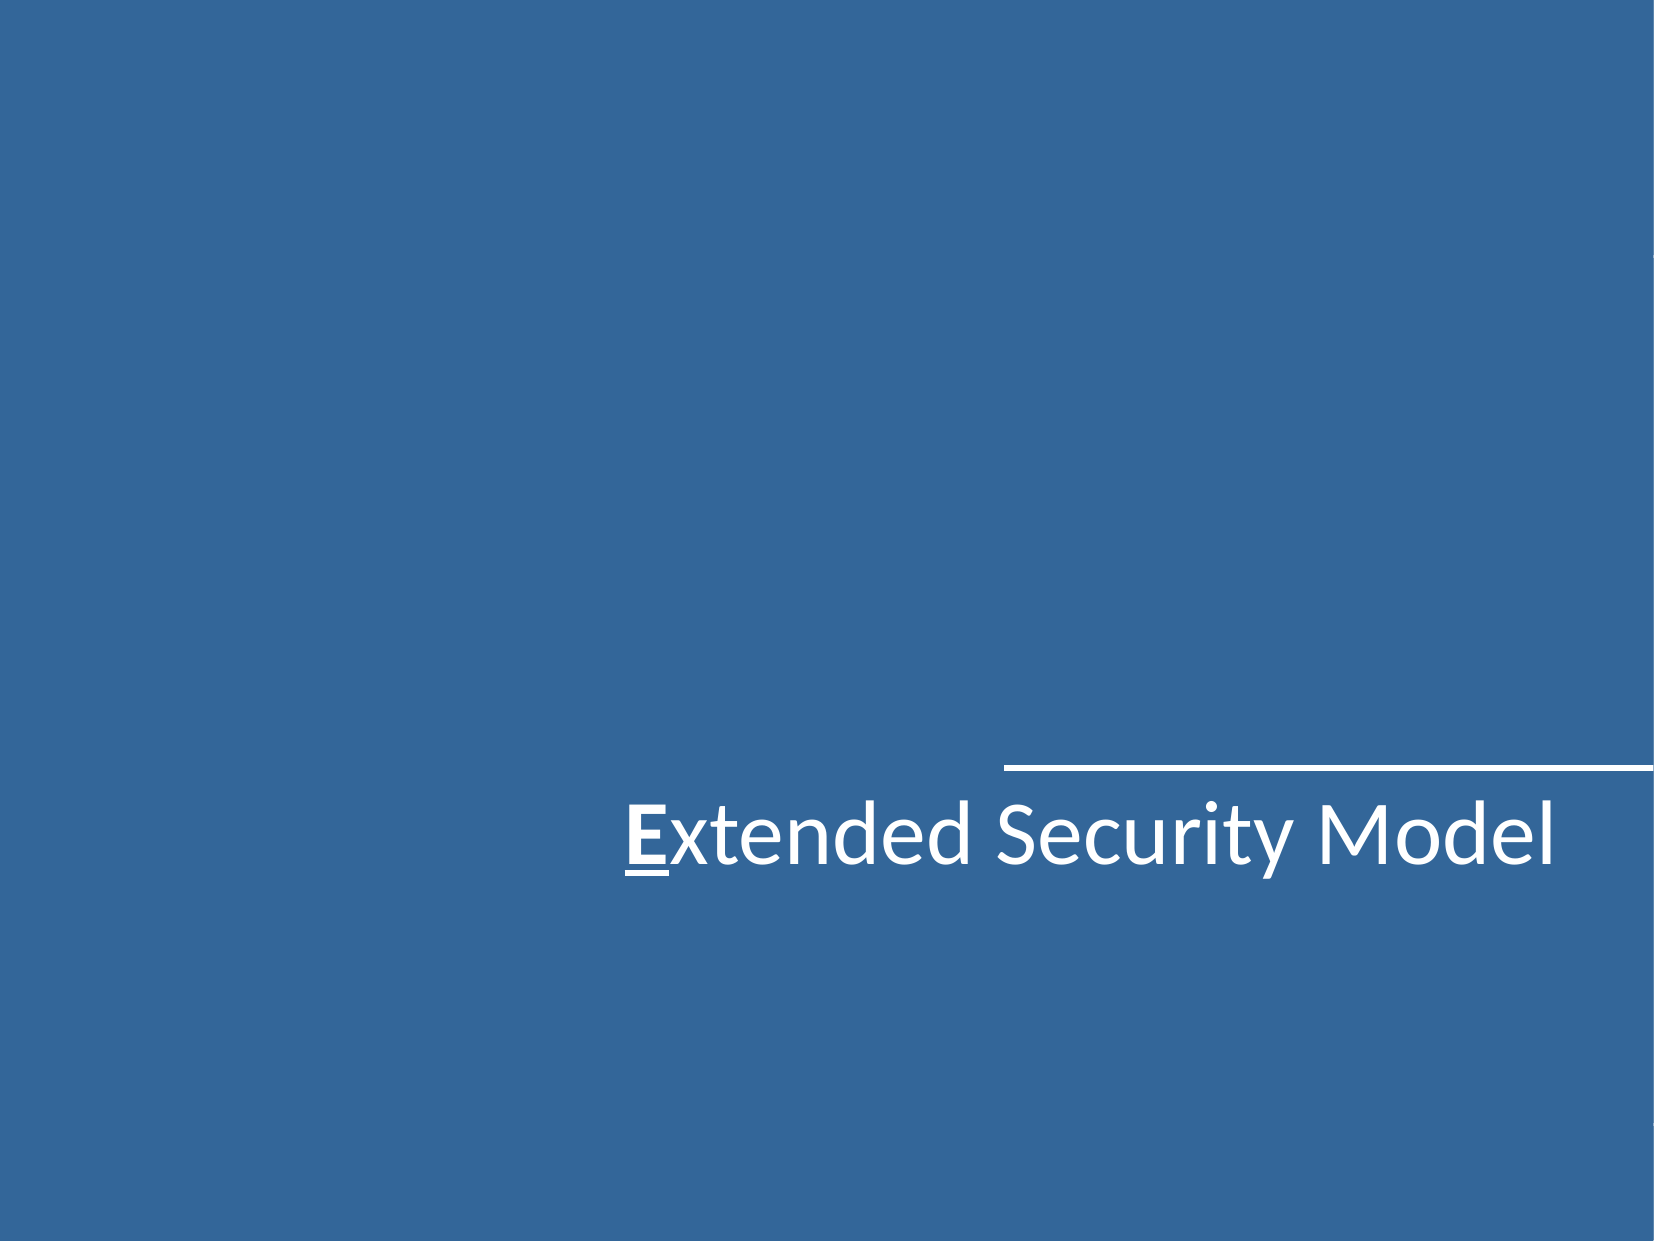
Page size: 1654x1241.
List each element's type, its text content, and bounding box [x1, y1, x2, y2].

text_box [0, 0, 1654, 1241]
title Extended Security Model [70, 773, 1559, 910]
